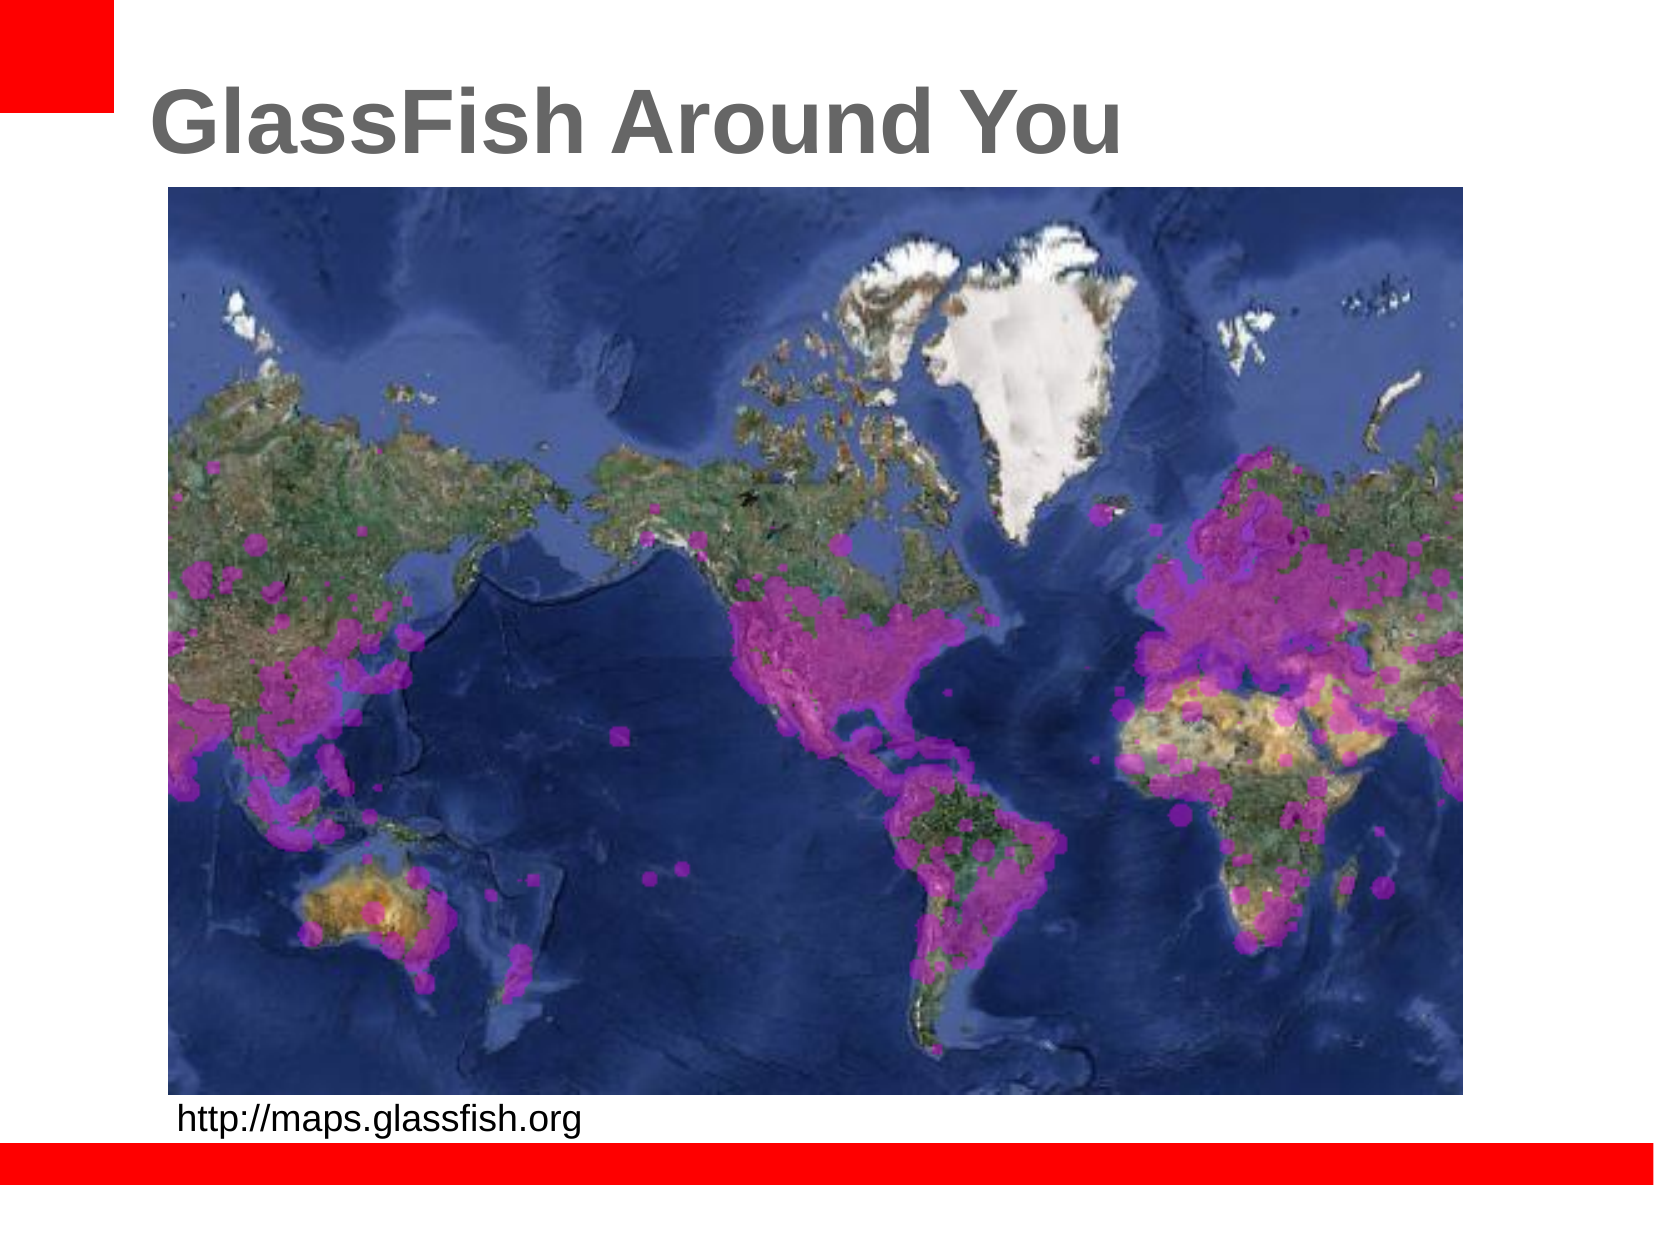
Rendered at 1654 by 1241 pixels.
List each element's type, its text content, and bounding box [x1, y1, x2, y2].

picture [168, 187, 1463, 1095]
picture [0, 0, 114, 113]
text_box http://maps.glassfish.org [161, 1089, 598, 1147]
picture [0, 1143, 1654, 1185]
title GlassFish Around You [149, 31, 1595, 212]
